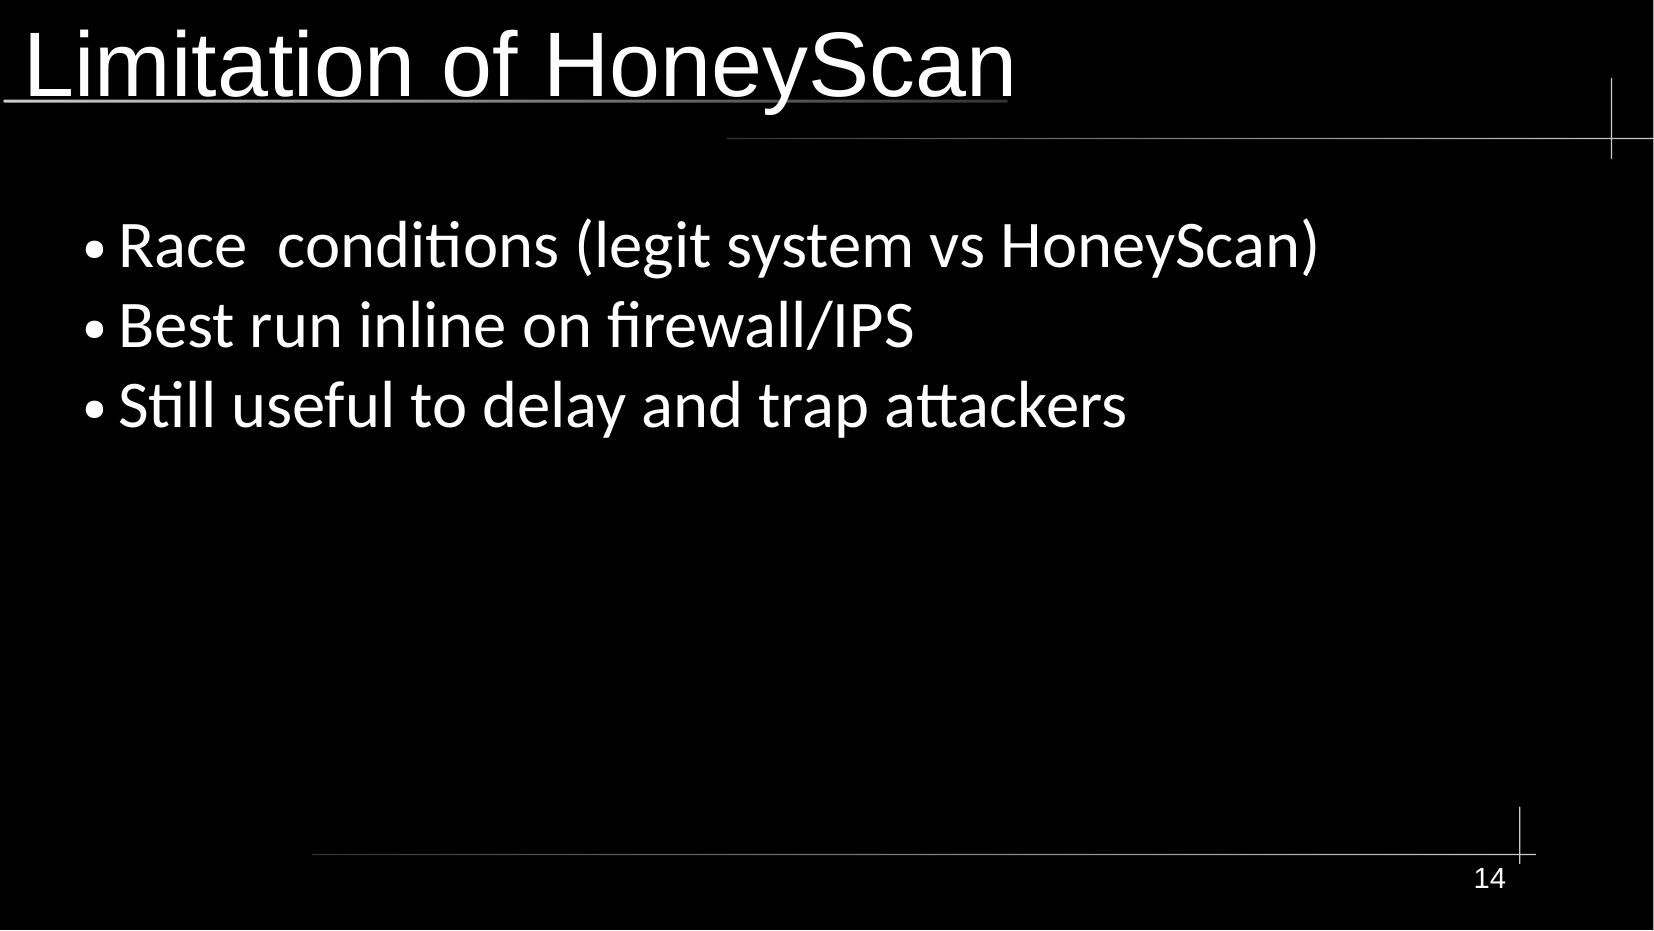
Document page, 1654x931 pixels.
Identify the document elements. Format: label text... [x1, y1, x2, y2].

title Limitation of HoneyScan [23, 11, 1589, 119]
list Race conditions (legit system vs HoneyScan) Best run inline on firewall/IPS Still useful to delay and trap attackers [82, 217, 1571, 758]
